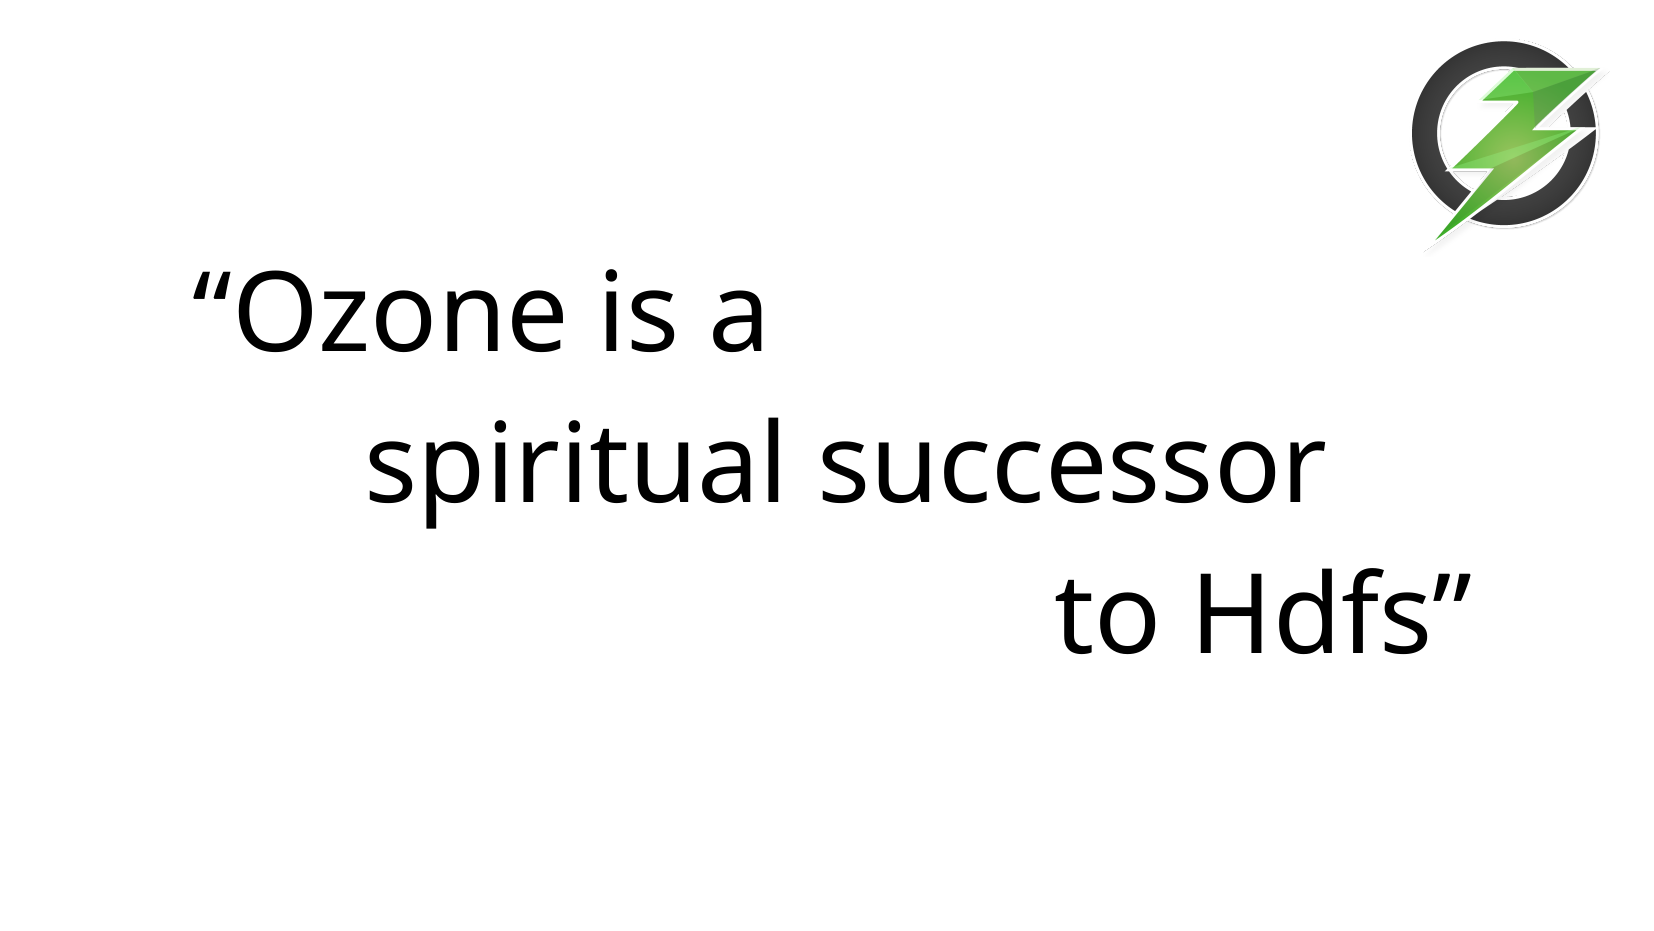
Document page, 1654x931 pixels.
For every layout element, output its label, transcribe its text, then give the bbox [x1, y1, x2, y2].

list “Ozone is a spiritual successor to Hdfs” [139, 232, 1540, 698]
picture [1406, 34, 1616, 257]
